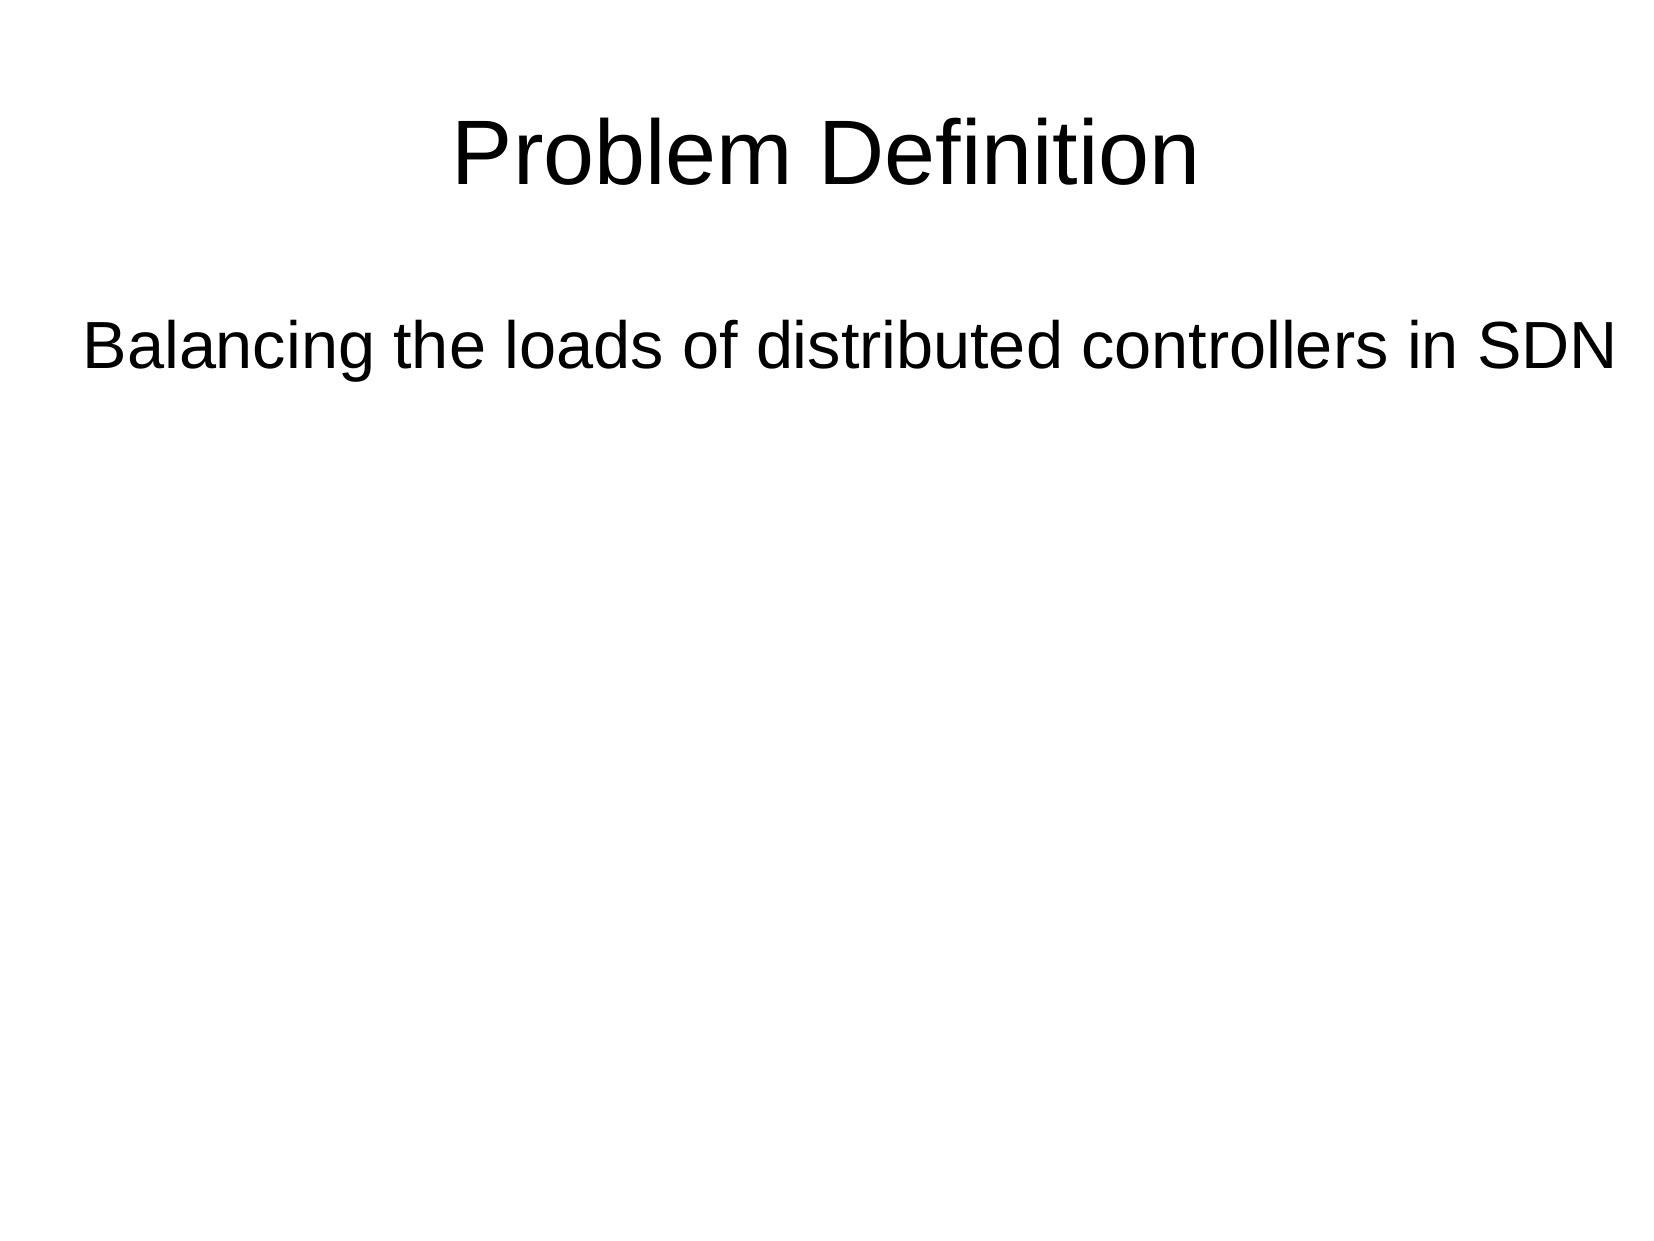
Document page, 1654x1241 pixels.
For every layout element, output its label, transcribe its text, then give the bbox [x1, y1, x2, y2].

title Problem Definition [82, 49, 1571, 257]
list Balancing the loads of distributed controllers in SDN [11, 308, 1630, 1028]
